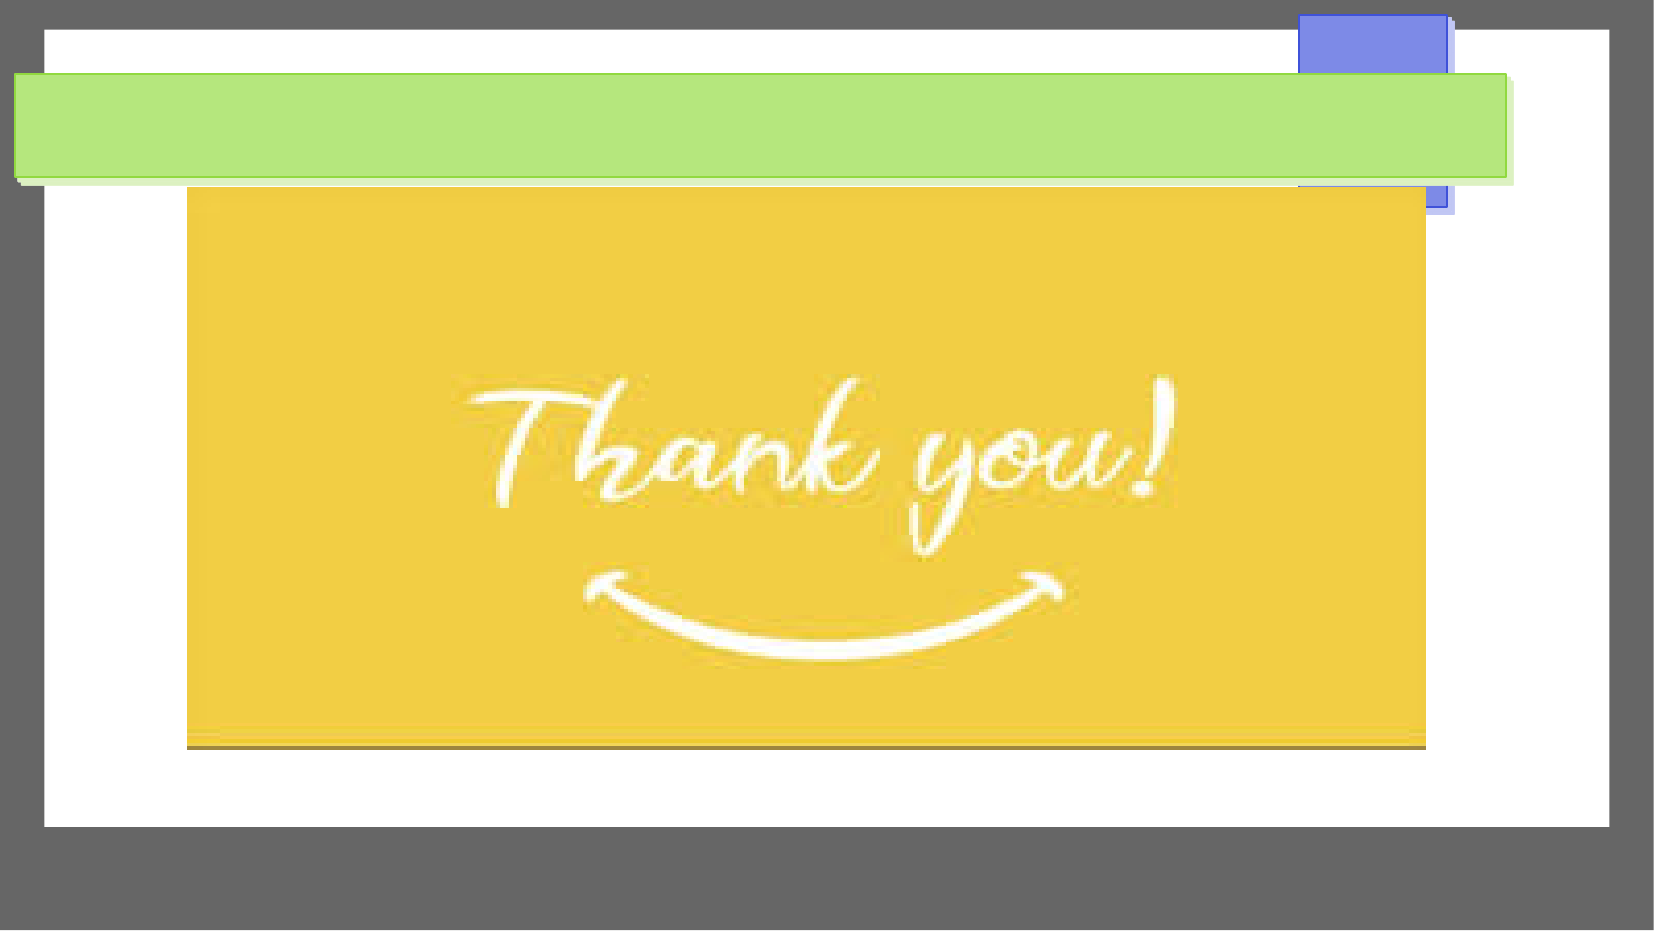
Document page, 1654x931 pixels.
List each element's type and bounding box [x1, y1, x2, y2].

picture [187, 187, 1426, 751]
